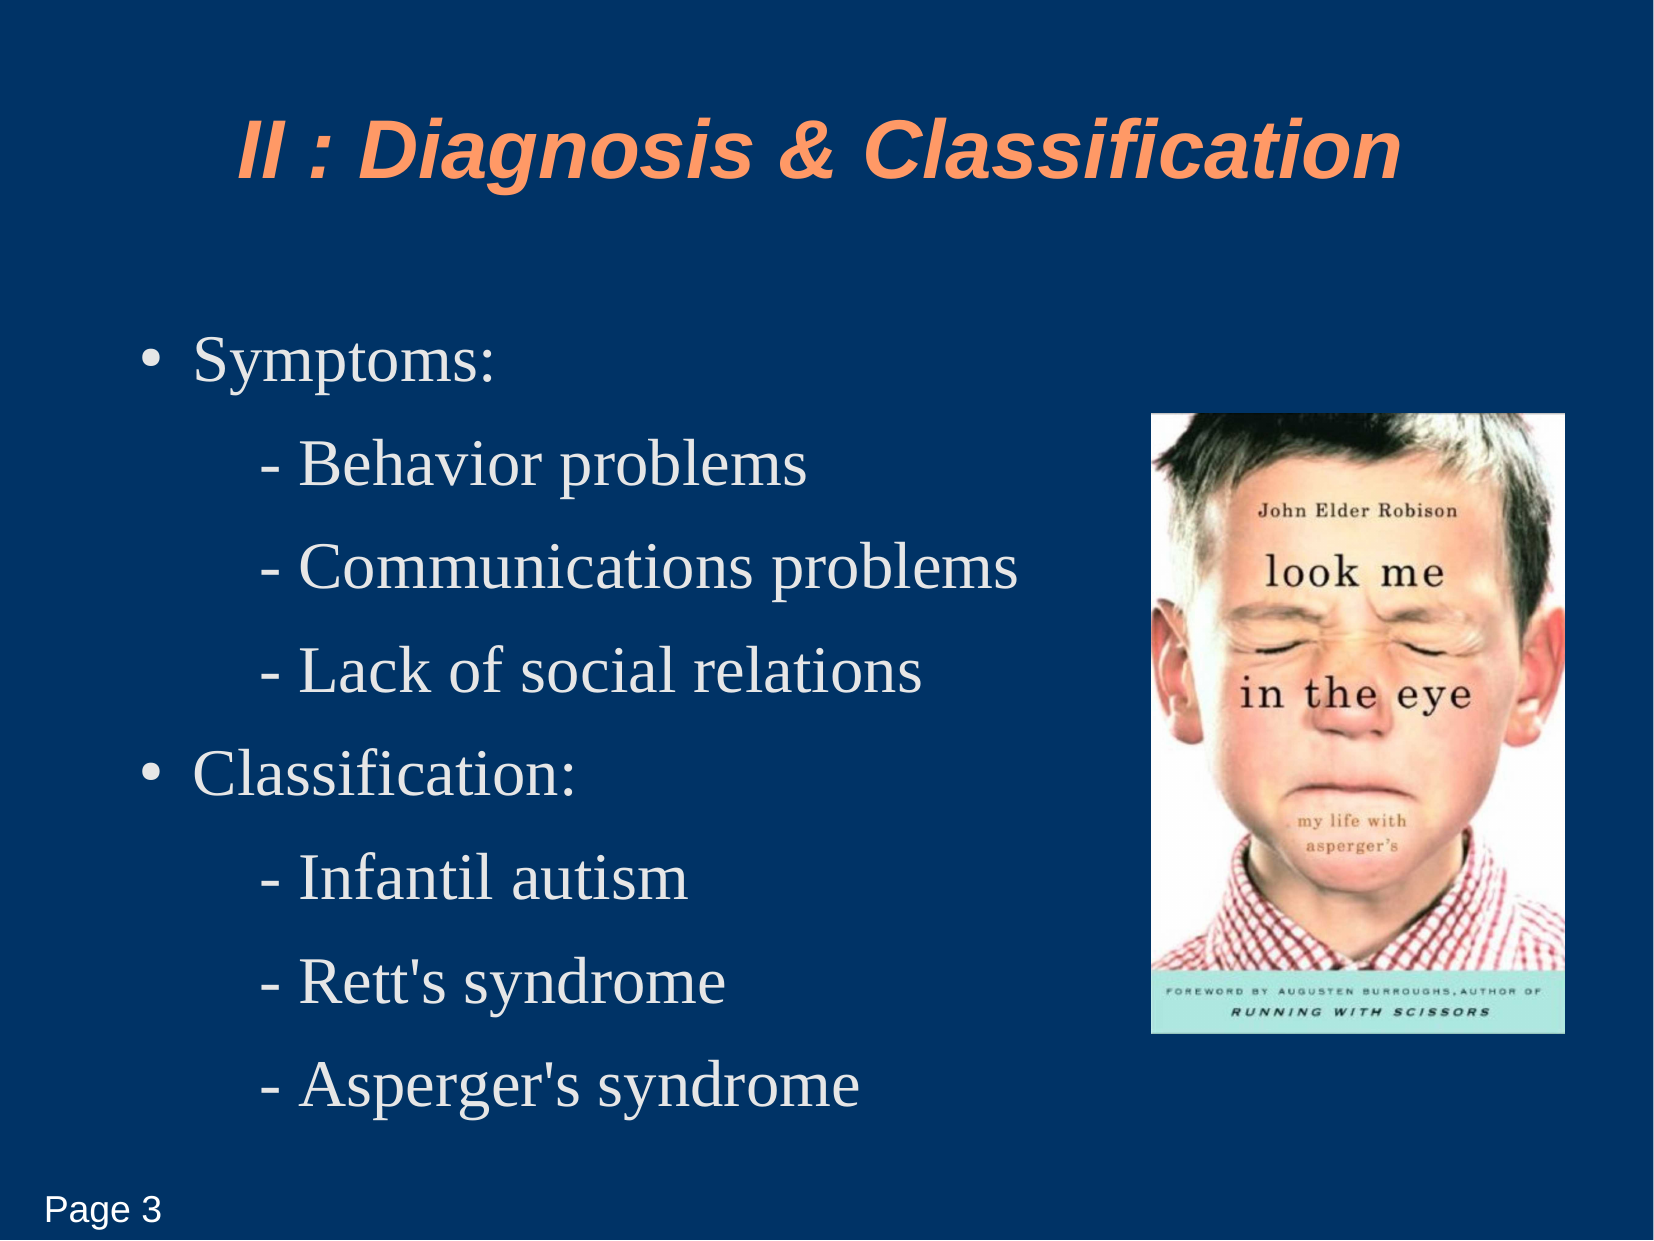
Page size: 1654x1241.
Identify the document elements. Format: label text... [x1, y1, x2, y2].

picture [1151, 413, 1565, 1034]
title II : Diagnosis & Classification [121, 53, 1534, 246]
text_box Page 3 [28, 1181, 178, 1239]
list Symptoms: - Behavior problems - Communications problems - Lack of social relations Classification: - Infantil autism - Rett's syndrome - Asperger's syndrome [121, 322, 1561, 1122]
